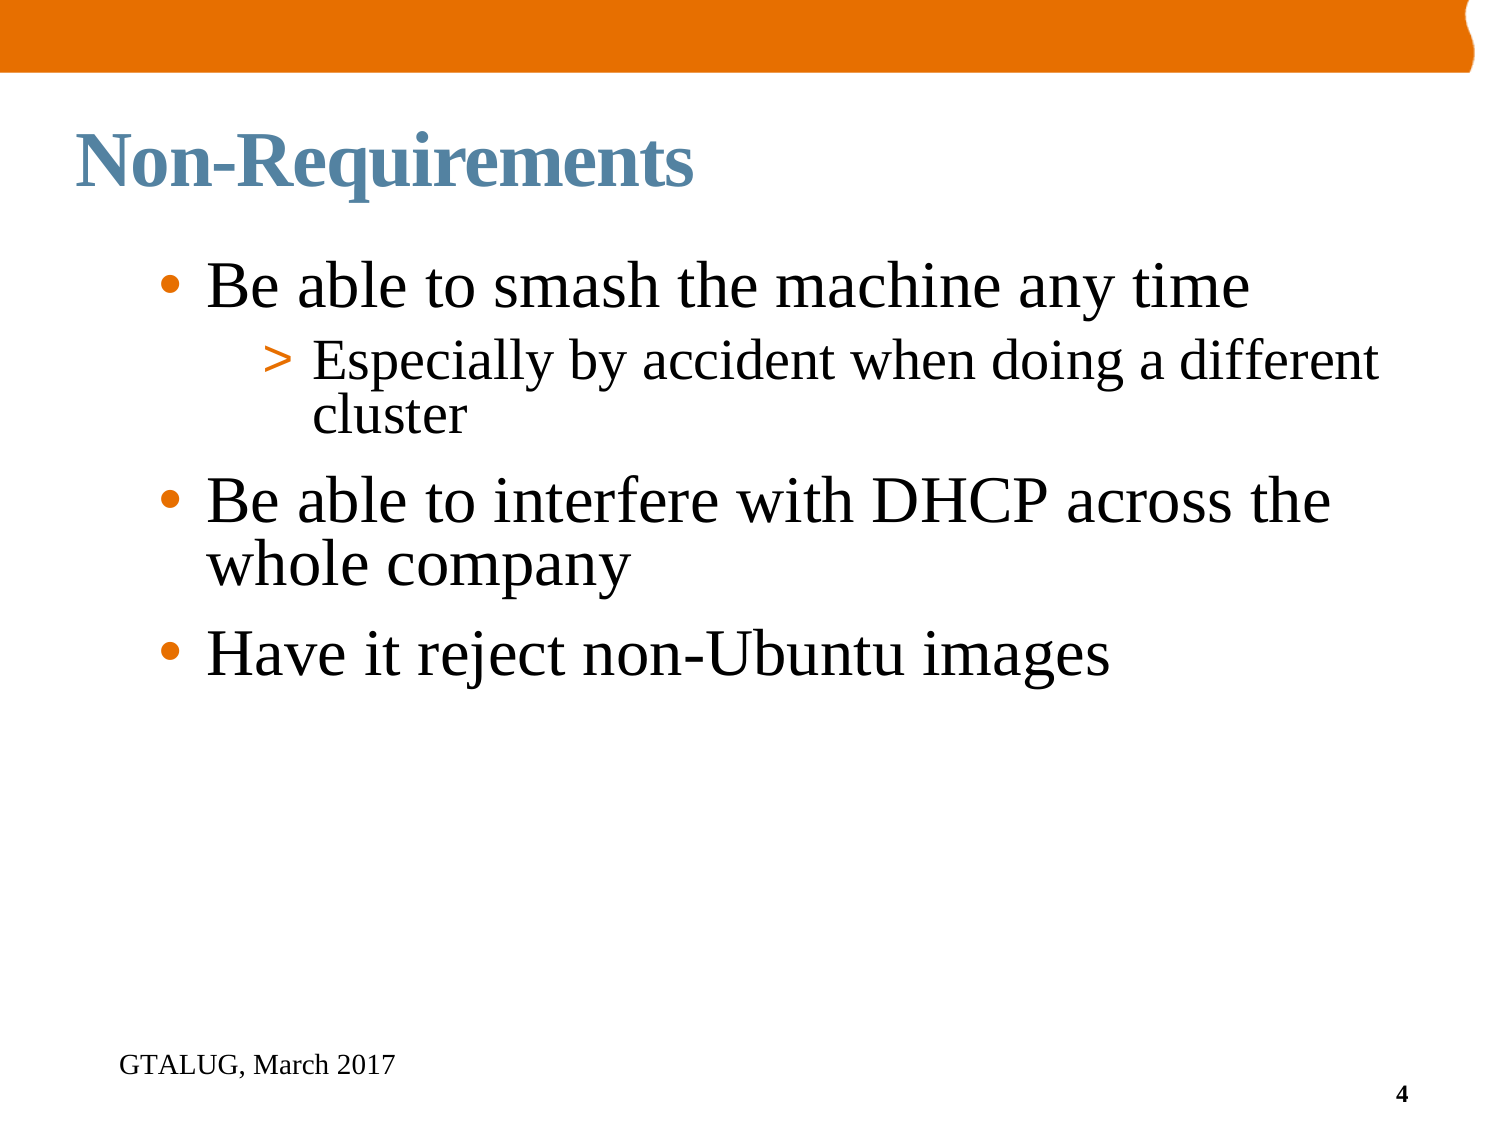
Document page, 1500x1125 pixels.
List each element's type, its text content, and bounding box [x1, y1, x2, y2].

list Be able to smash the machine any time Especially by accident when doing a different cluster Be able to interfere with DHCP across the whole company Have it reject non-Ubuntu images [64, 257, 1402, 1017]
picture [0, 0, 1500, 75]
title Non-Requirements [75, 122, 1438, 228]
